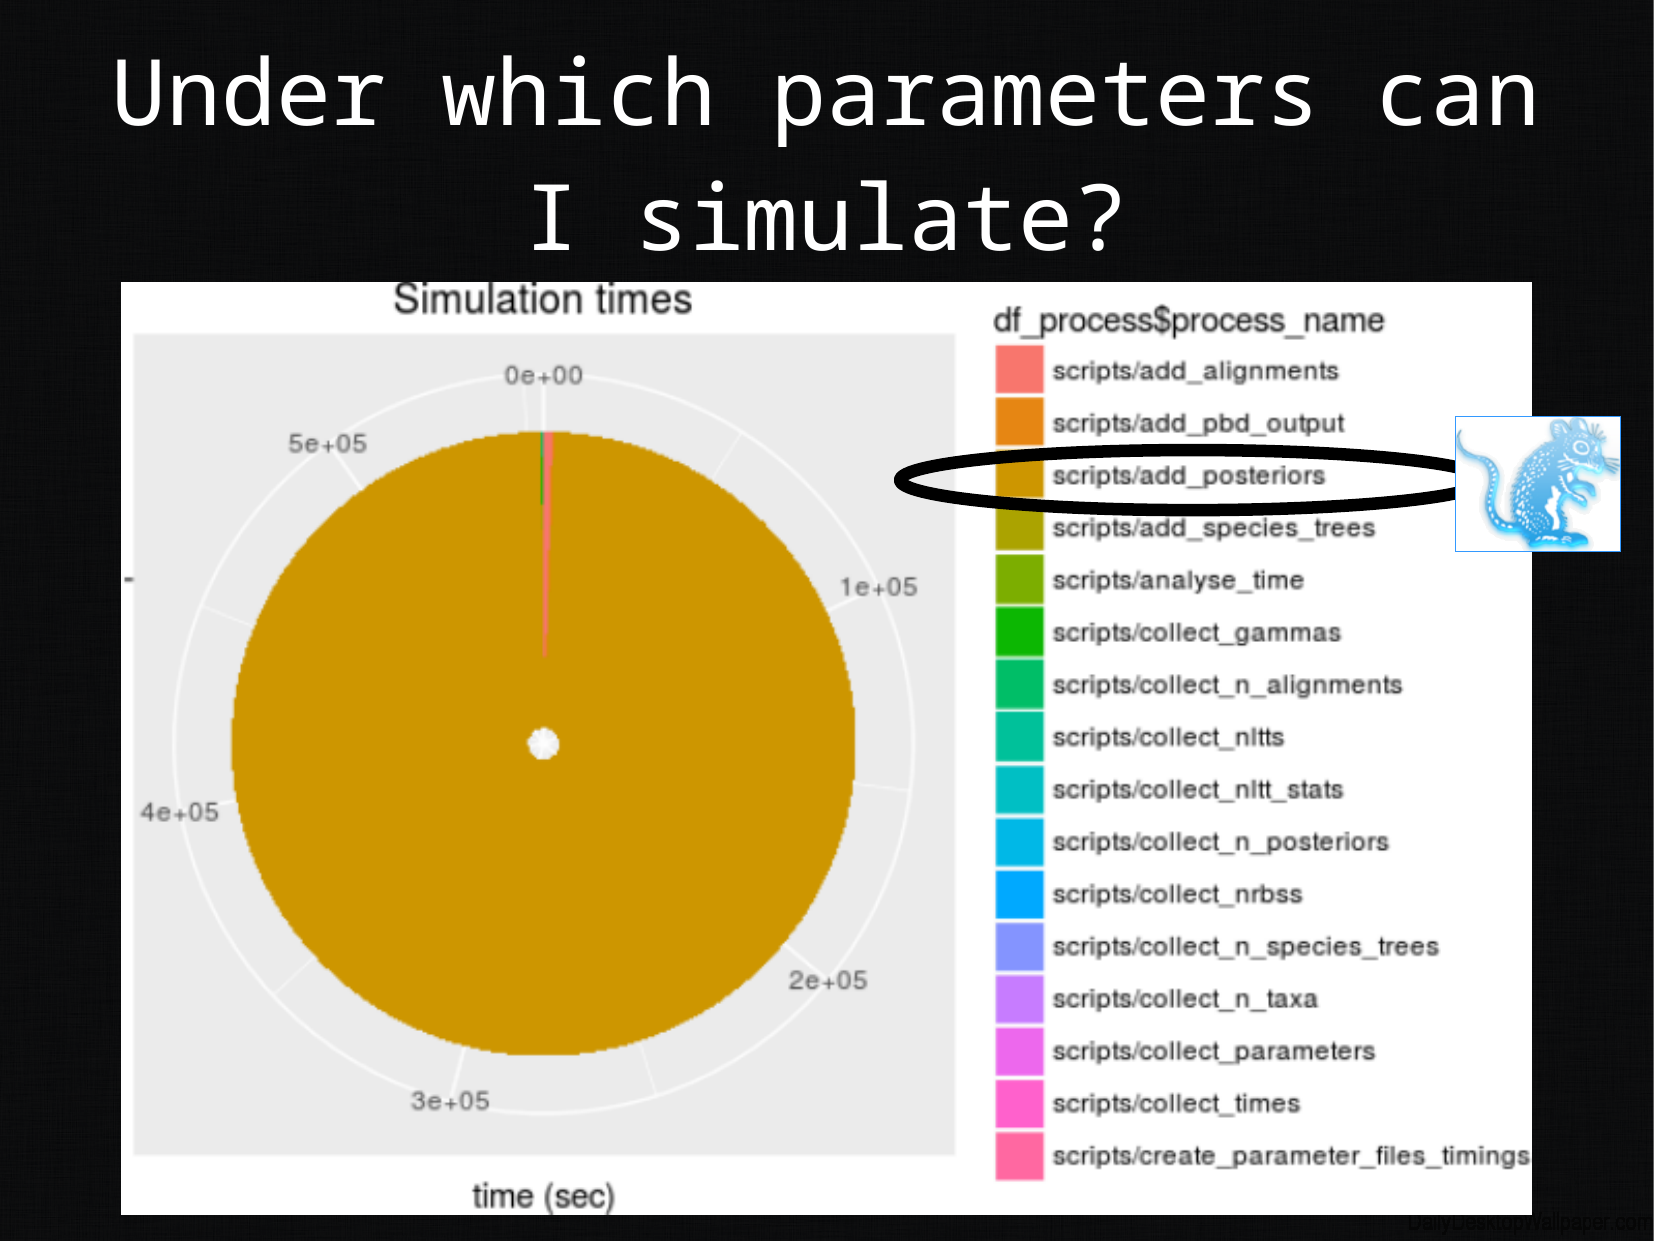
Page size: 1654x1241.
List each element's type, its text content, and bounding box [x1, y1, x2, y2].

picture [0, 0, 1654, 1241]
title Under which parameters can I simulate? [82, 49, 1571, 257]
